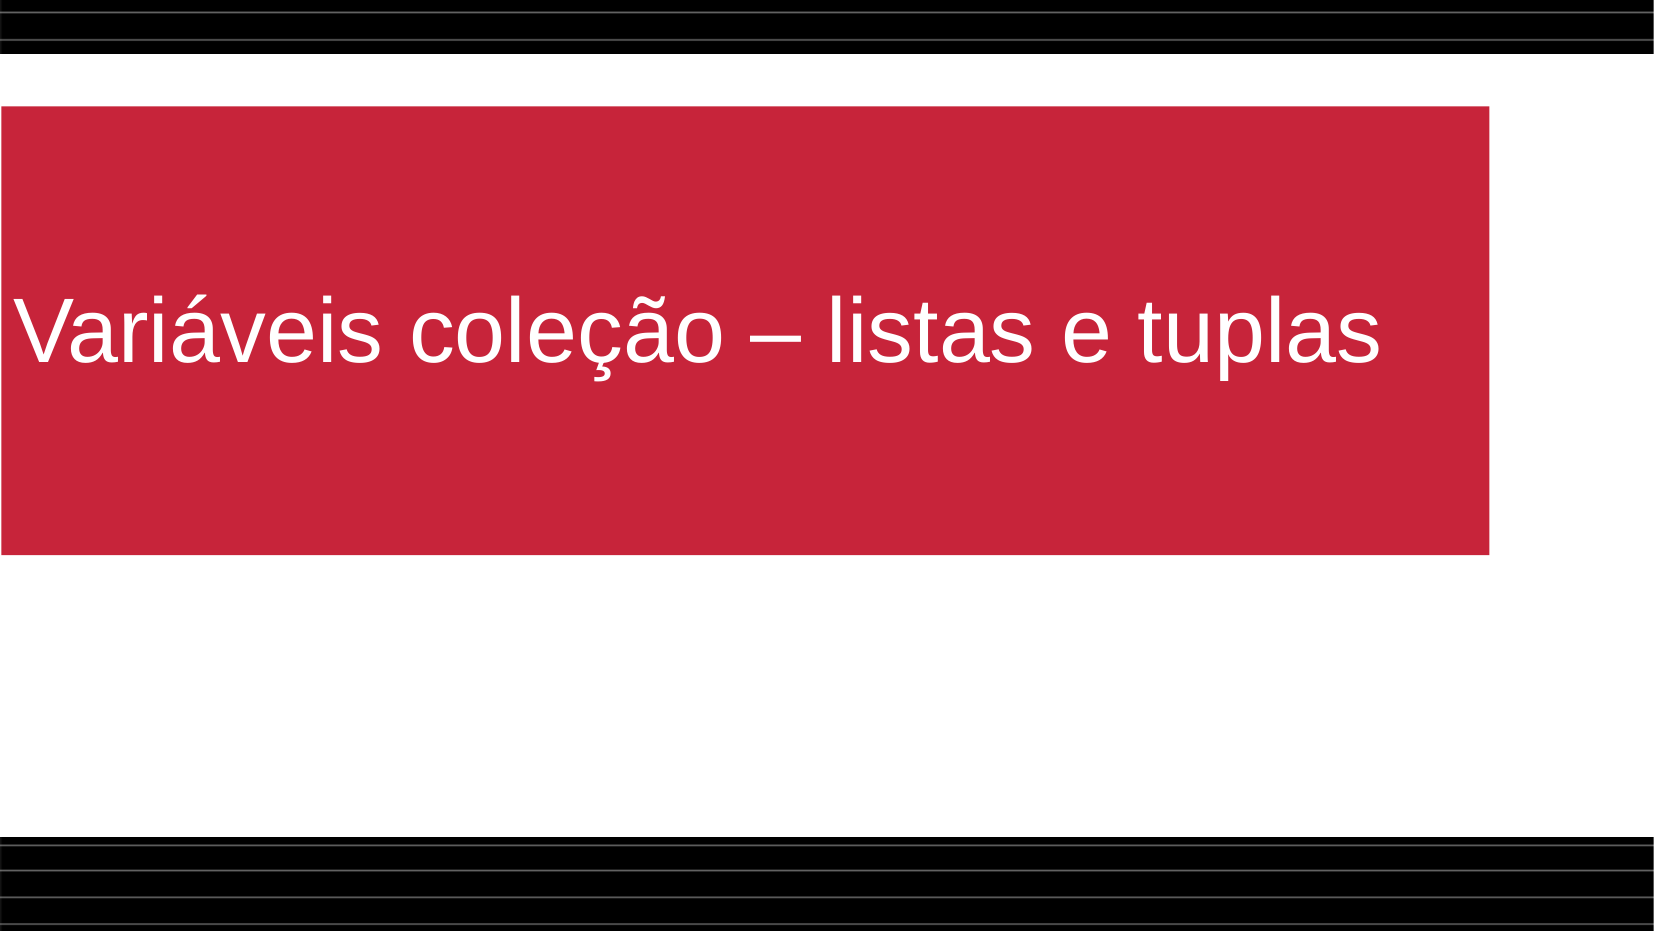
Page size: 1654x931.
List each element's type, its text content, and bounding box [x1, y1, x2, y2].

picture [0, 837, 1654, 931]
title Variáveis coleção – listas e tuplas [1, 106, 1490, 556]
picture [0, 0, 1654, 54]
